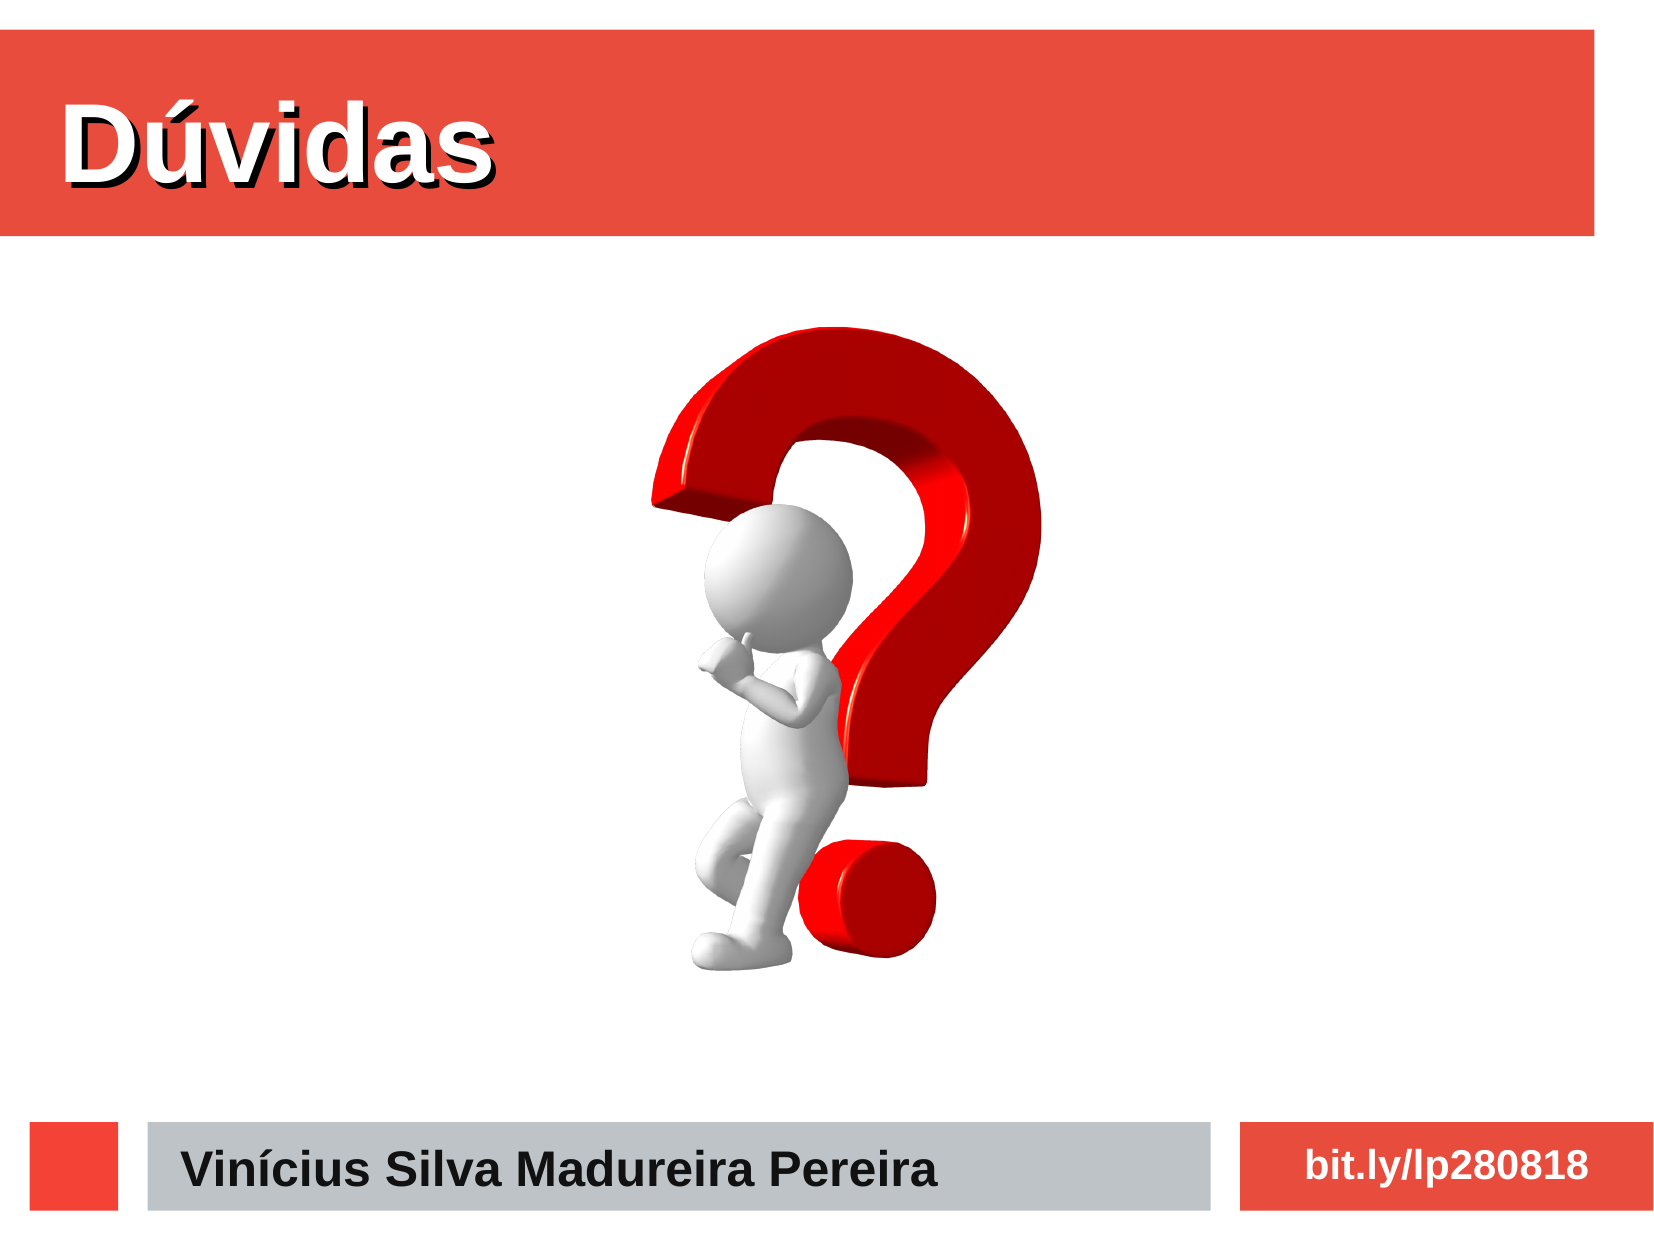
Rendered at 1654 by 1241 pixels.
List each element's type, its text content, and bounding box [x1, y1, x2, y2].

title Dúvidas [59, 59, 1595, 207]
picture [494, 315, 1159, 981]
text_box Vinícius Silva Madureira Pereira [165, 1133, 1170, 1205]
text_box bit.ly/lp280818 [1228, 1134, 1654, 1205]
